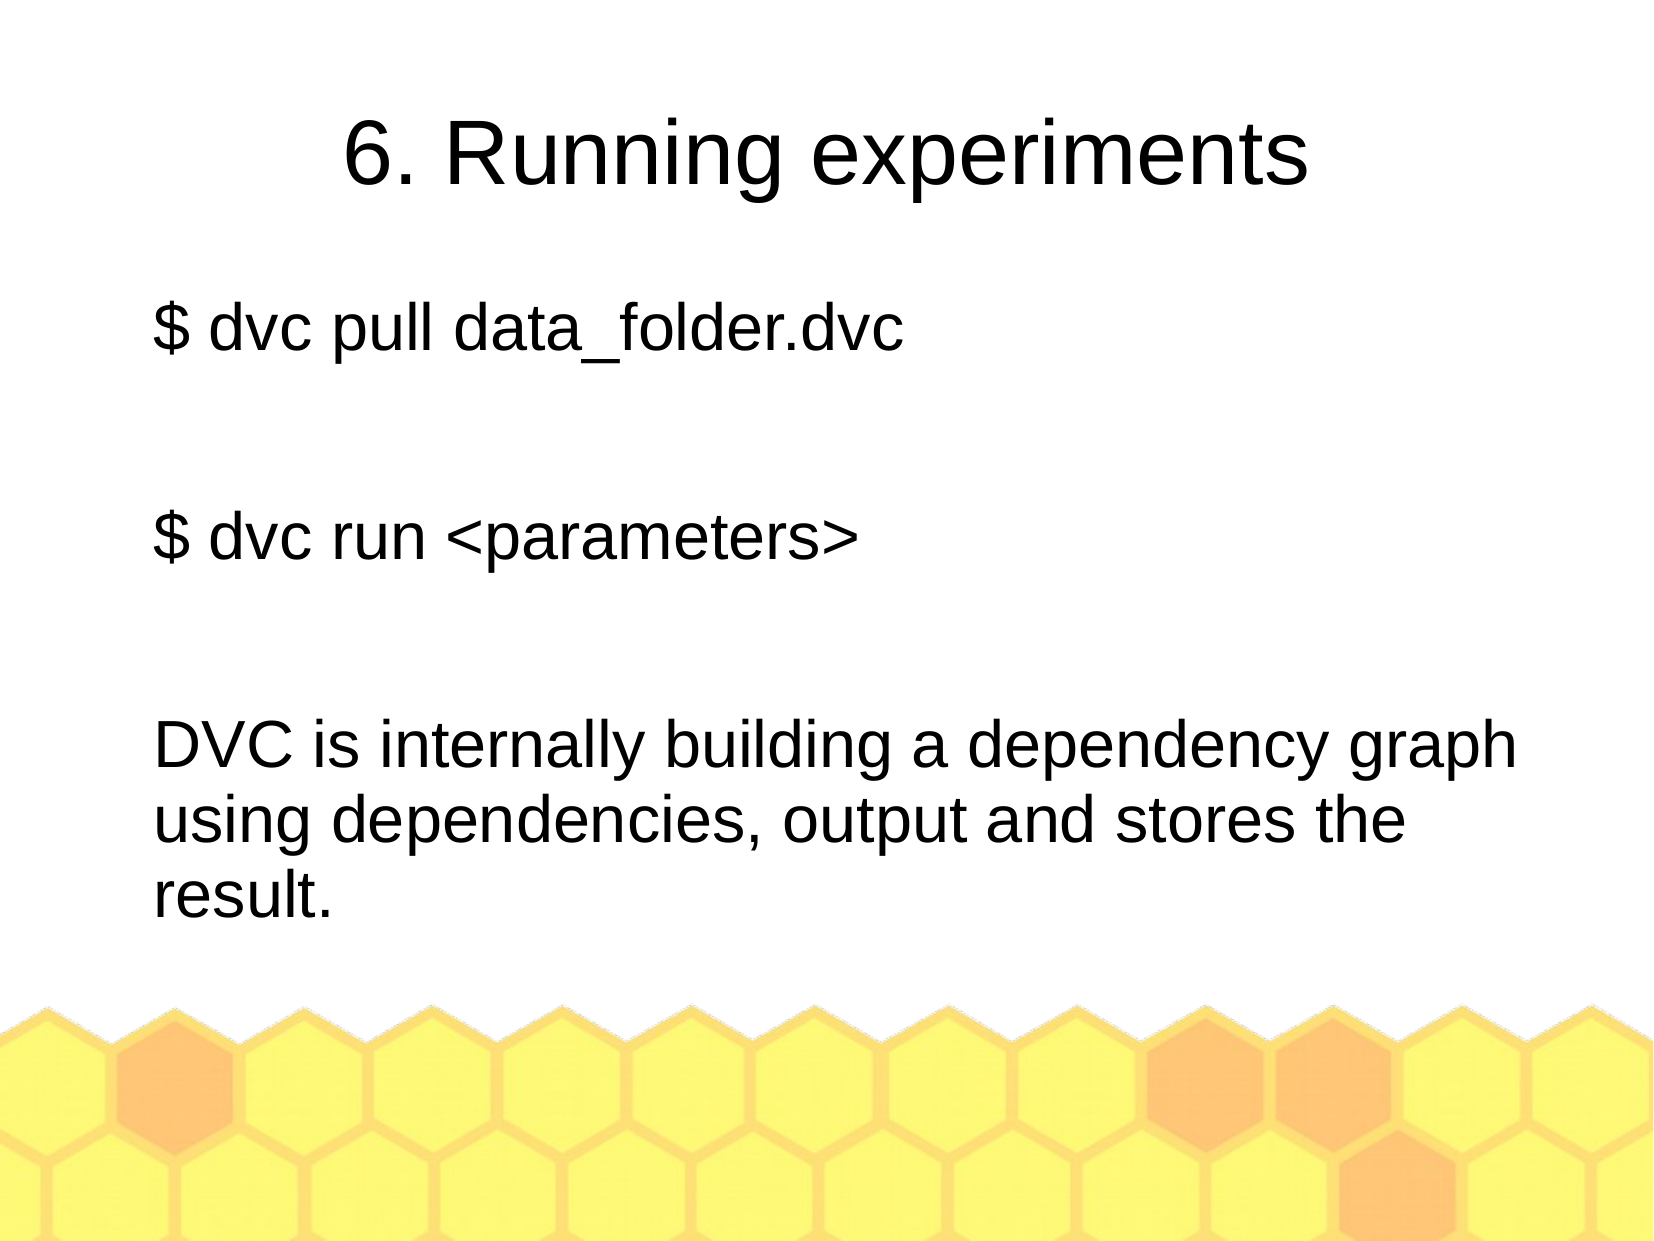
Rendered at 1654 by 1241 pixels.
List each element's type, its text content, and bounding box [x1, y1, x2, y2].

picture [0, 1001, 1654, 1241]
list $ dvc pull data_folder.dvc $ dvc run <parameters> DVC is internally building a dependency graph using dependencies, output and stores the result. [82, 290, 1571, 1010]
title 6. Running experiments [82, 49, 1571, 257]
